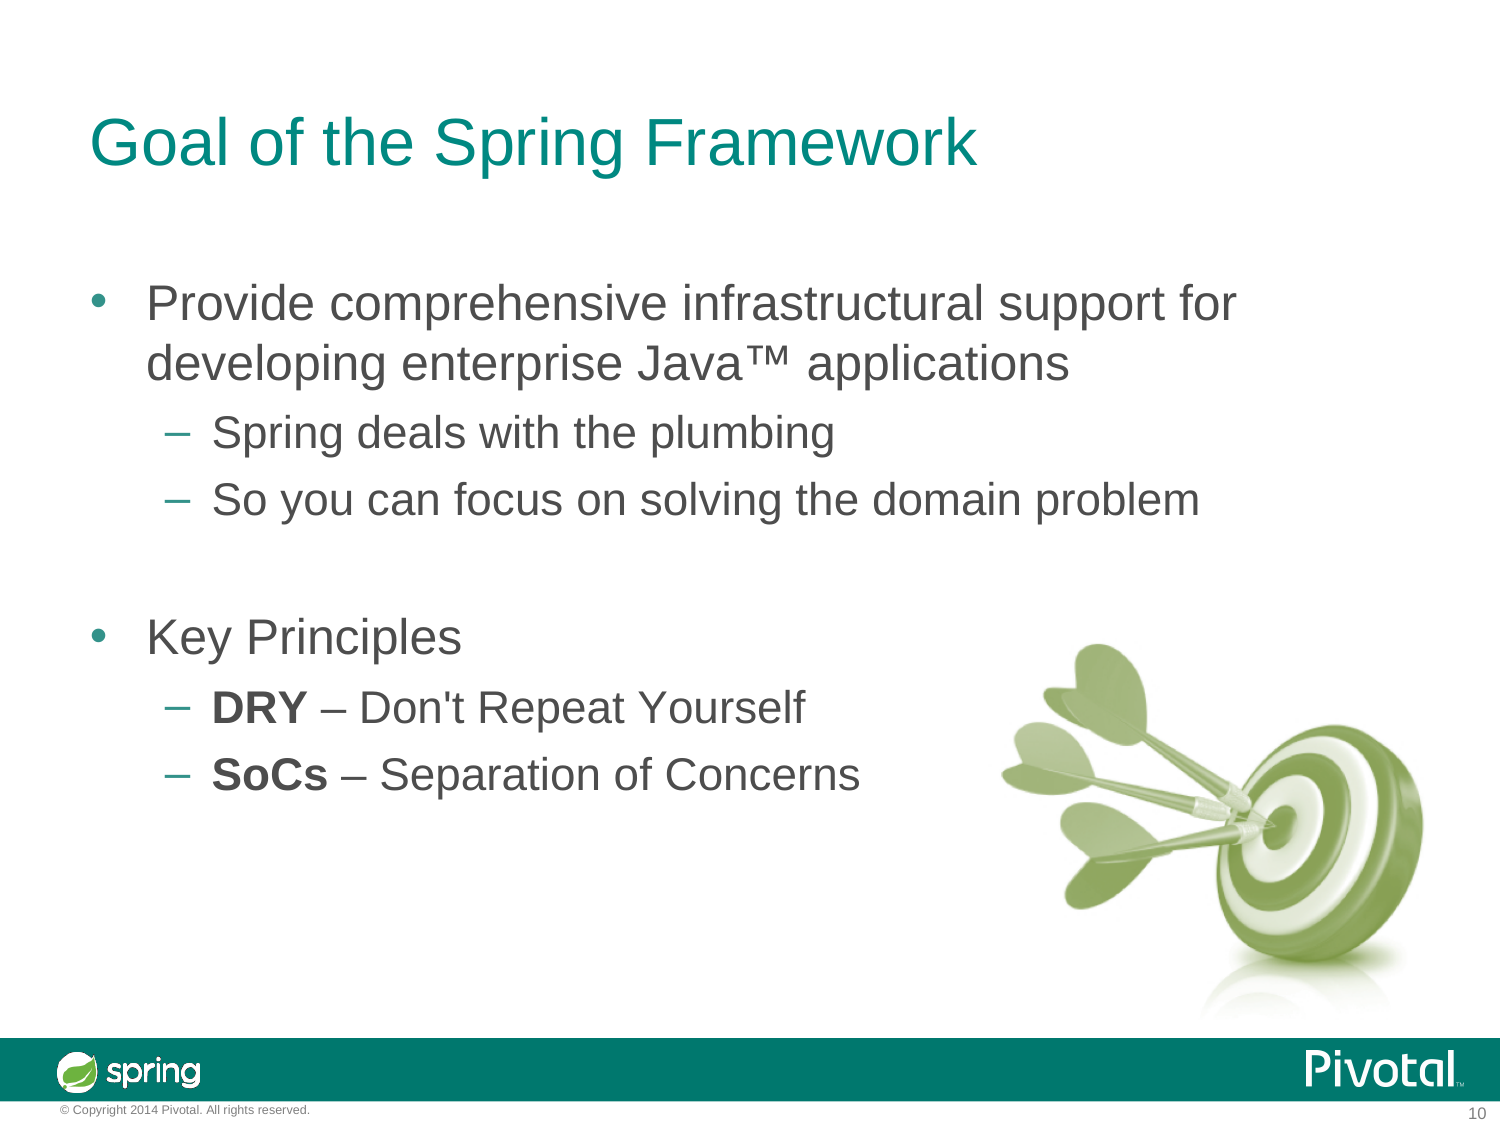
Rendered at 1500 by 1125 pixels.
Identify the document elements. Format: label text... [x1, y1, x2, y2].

picture [975, 620, 1446, 1021]
list Provide comprehensive infrastructural support for developing enterprise Java™ applications Spring deals with the plumbing So you can focus on solving the domain problem Key Principles DRY – Don't Repeat Yourself SoCs – Separation of Concerns [75, 262, 1426, 808]
picture [1306, 1050, 1464, 1087]
picture [32, 1041, 210, 1103]
title Goal of the Spring Framework [75, 45, 1426, 233]
